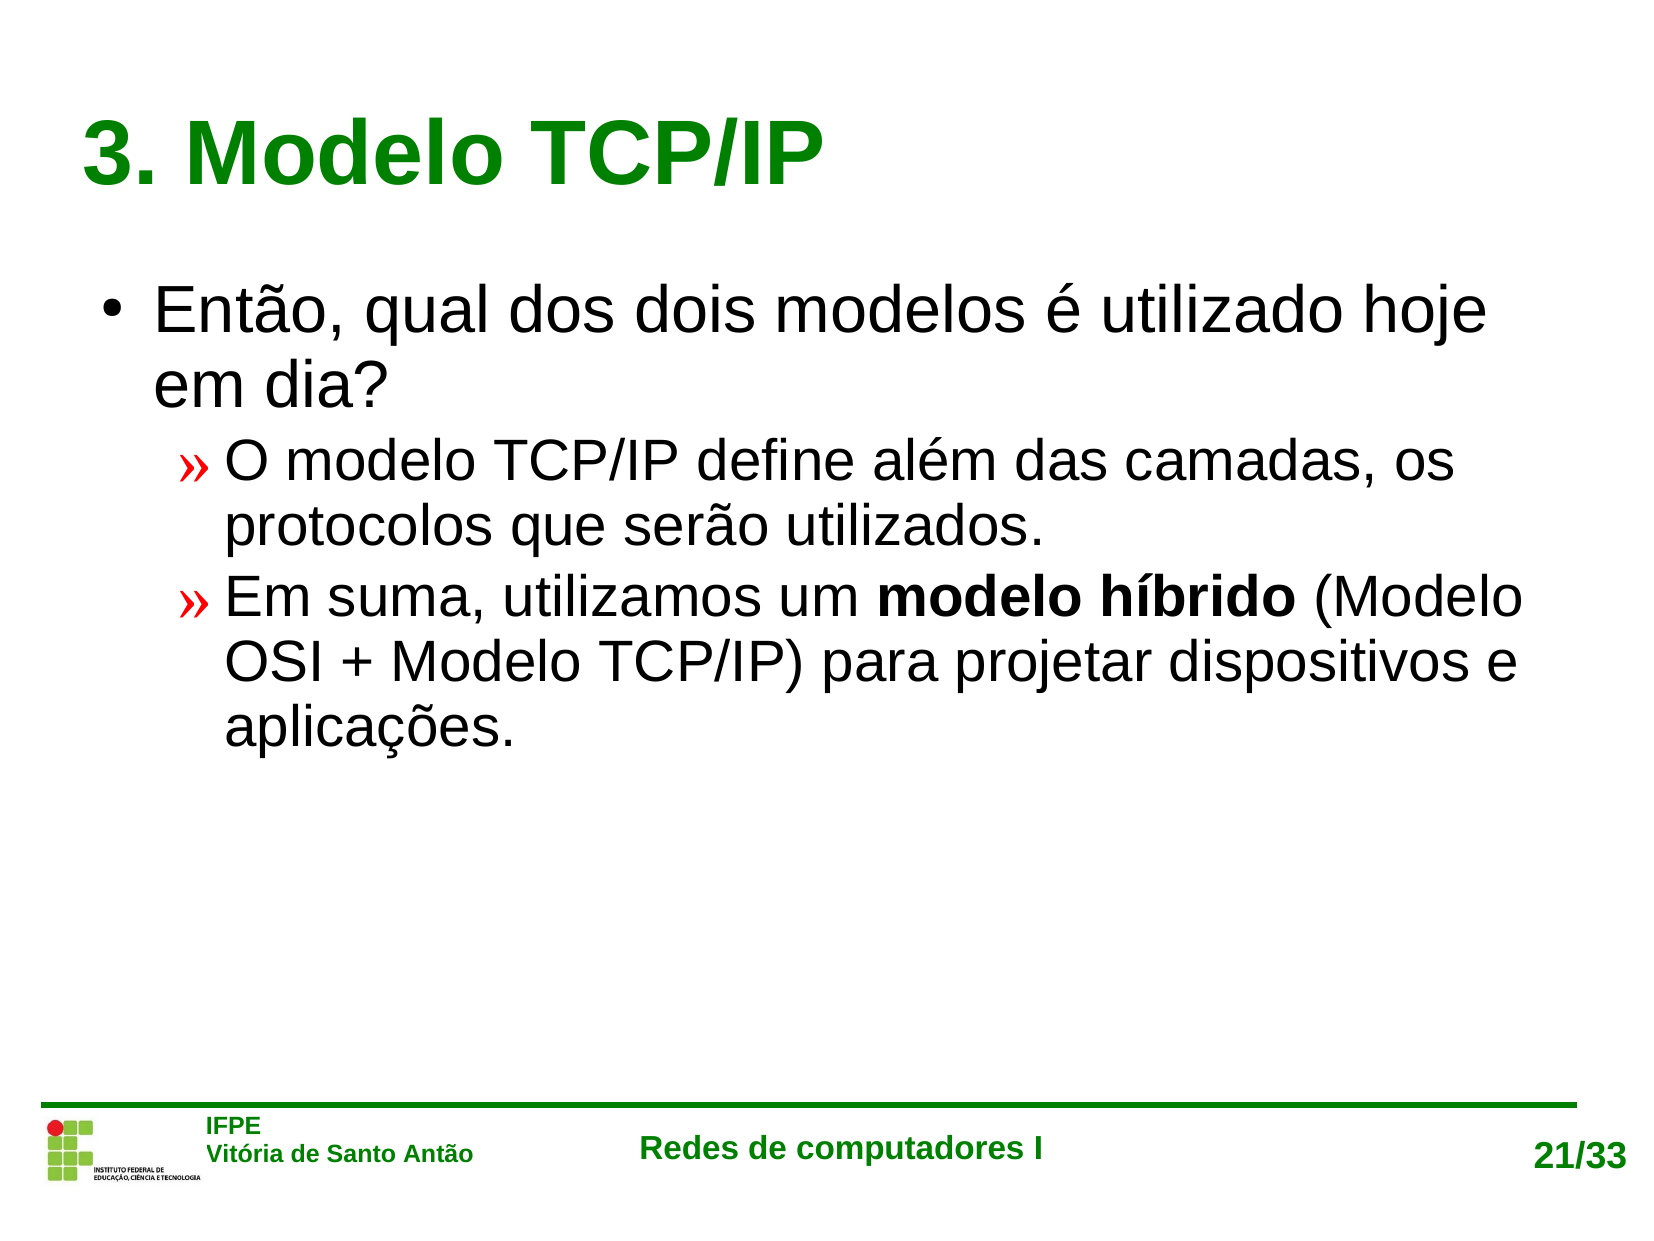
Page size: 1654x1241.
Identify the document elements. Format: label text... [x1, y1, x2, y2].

list Então, qual dos dois modelos é utilizado hoje em dia? O modelo TCP/IP define além das camadas, os protocolos que serão utilizados. Em suma, utilizamos um modelo híbrido (Modelo OSI + Modelo TCP/IP) para projetar dispositivos e aplicações. [82, 272, 1571, 1091]
title 3. Modelo TCP/IP [82, 49, 1571, 257]
picture [39, 1111, 207, 1191]
